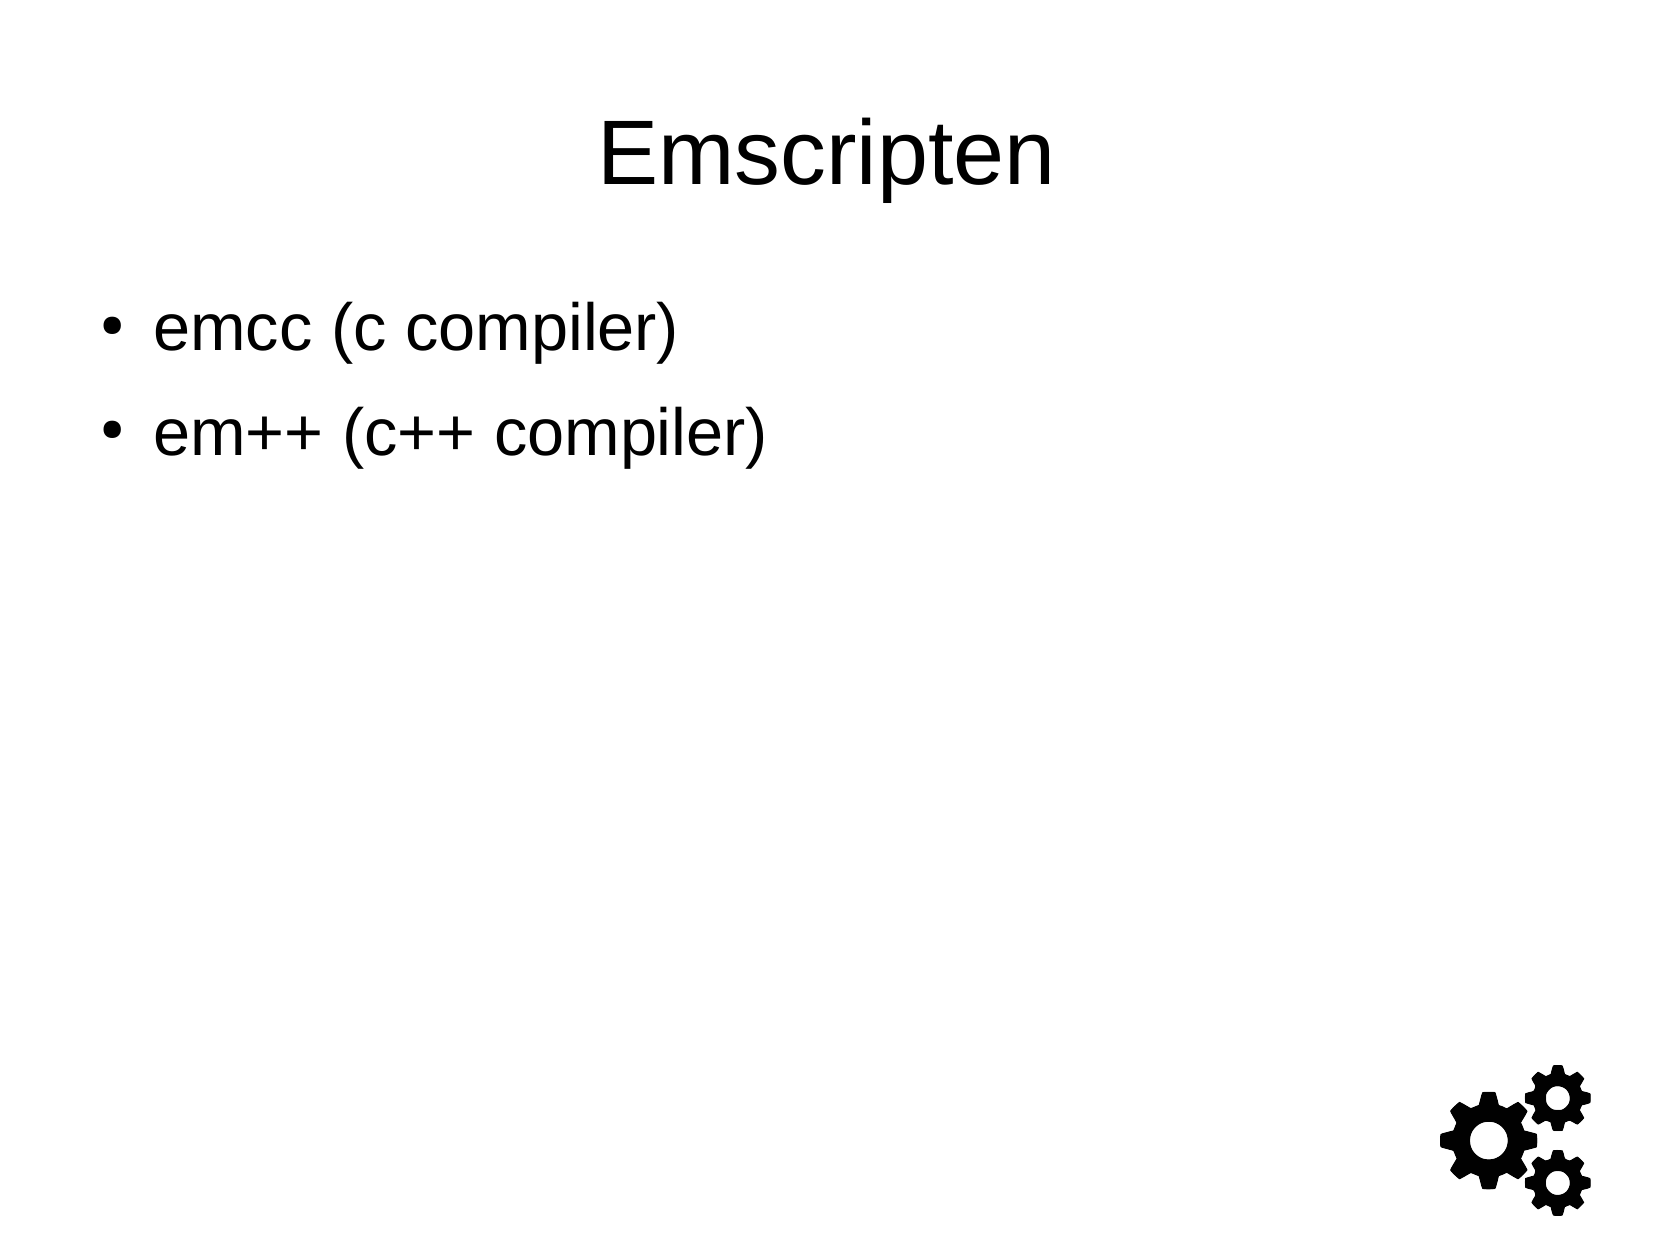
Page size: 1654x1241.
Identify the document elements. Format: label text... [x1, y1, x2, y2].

picture [1440, 1065, 1591, 1216]
title Emscripten [82, 49, 1571, 257]
list emcc (c compiler) em++ (c++ compiler) [82, 290, 1571, 1010]
